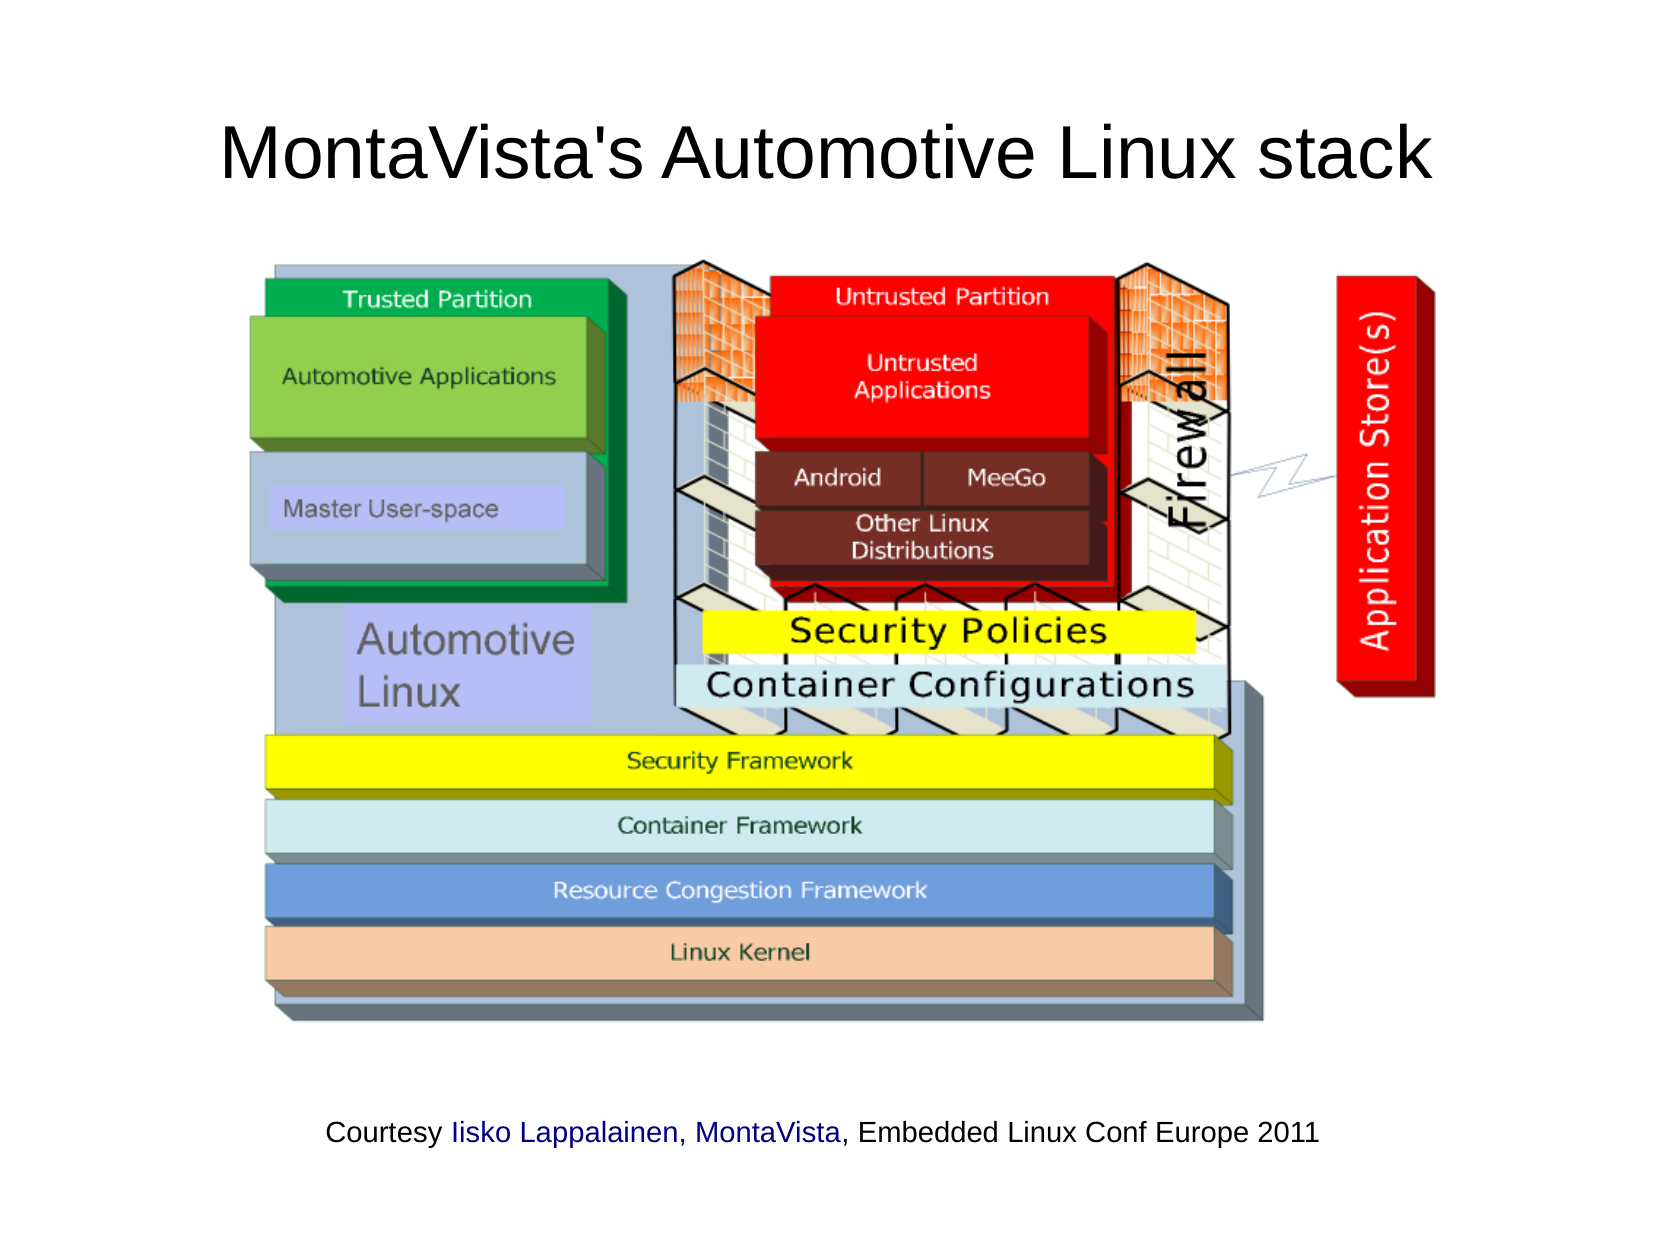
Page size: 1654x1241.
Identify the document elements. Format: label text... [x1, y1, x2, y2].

picture [209, 231, 1471, 1051]
title MontaVista's Automotive Linux stack [82, 49, 1571, 257]
text_box Courtesy Iisko Lappalainen, MontaVista, Embedded Linux Conf Europe 2011 [310, 1108, 1343, 1157]
